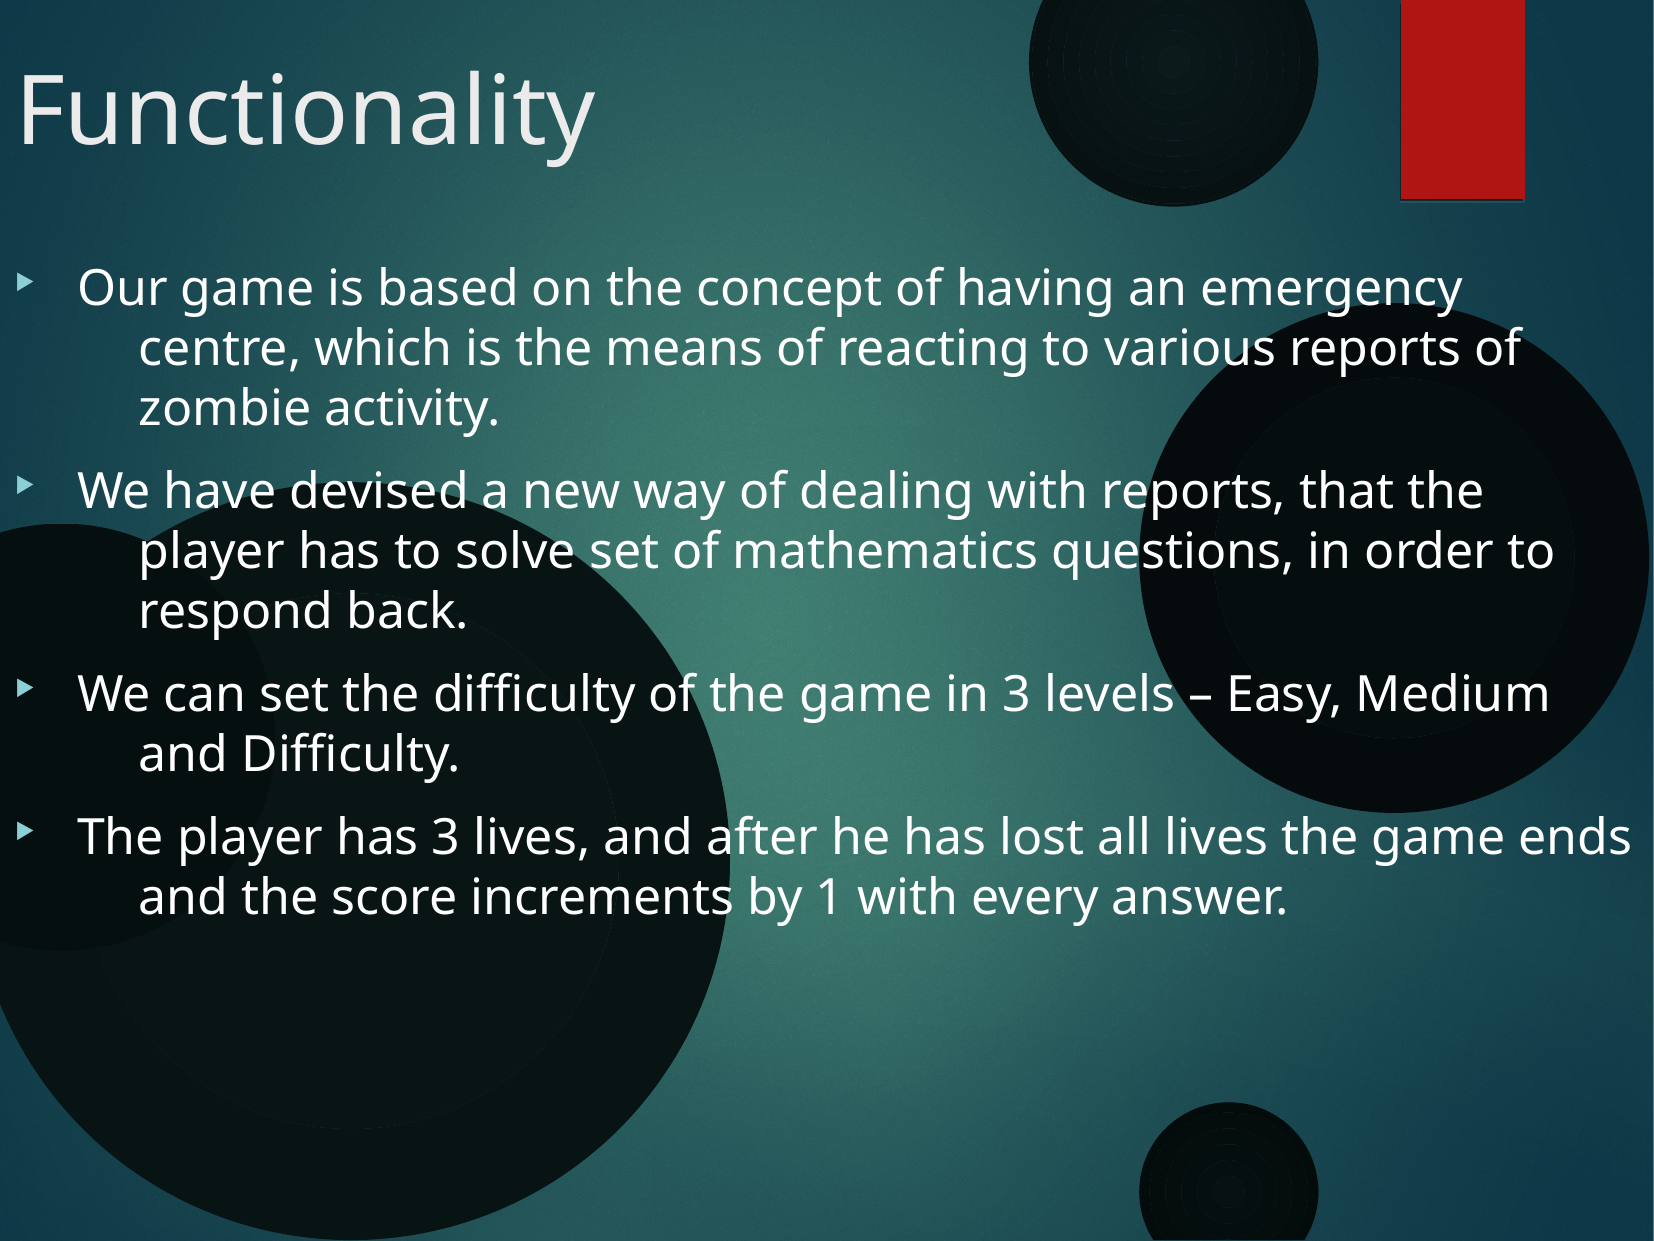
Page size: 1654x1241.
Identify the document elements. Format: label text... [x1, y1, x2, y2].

list Our game is based on the concept of having an emergency centre, which is the means of reacting to various reports of zombie activity. We have devised a new way of dealing with reports, that the player has to solve set of mathematics questions, in order to respond back. We can set the difficulty of the game in 3 levels – Easy, Medium and Difficulty. The player has 3 lives, and after he has lost all lives the game ends and the score increments by 1 with every answer. [0, 247, 1654, 968]
title Functionality [0, 40, 1489, 247]
